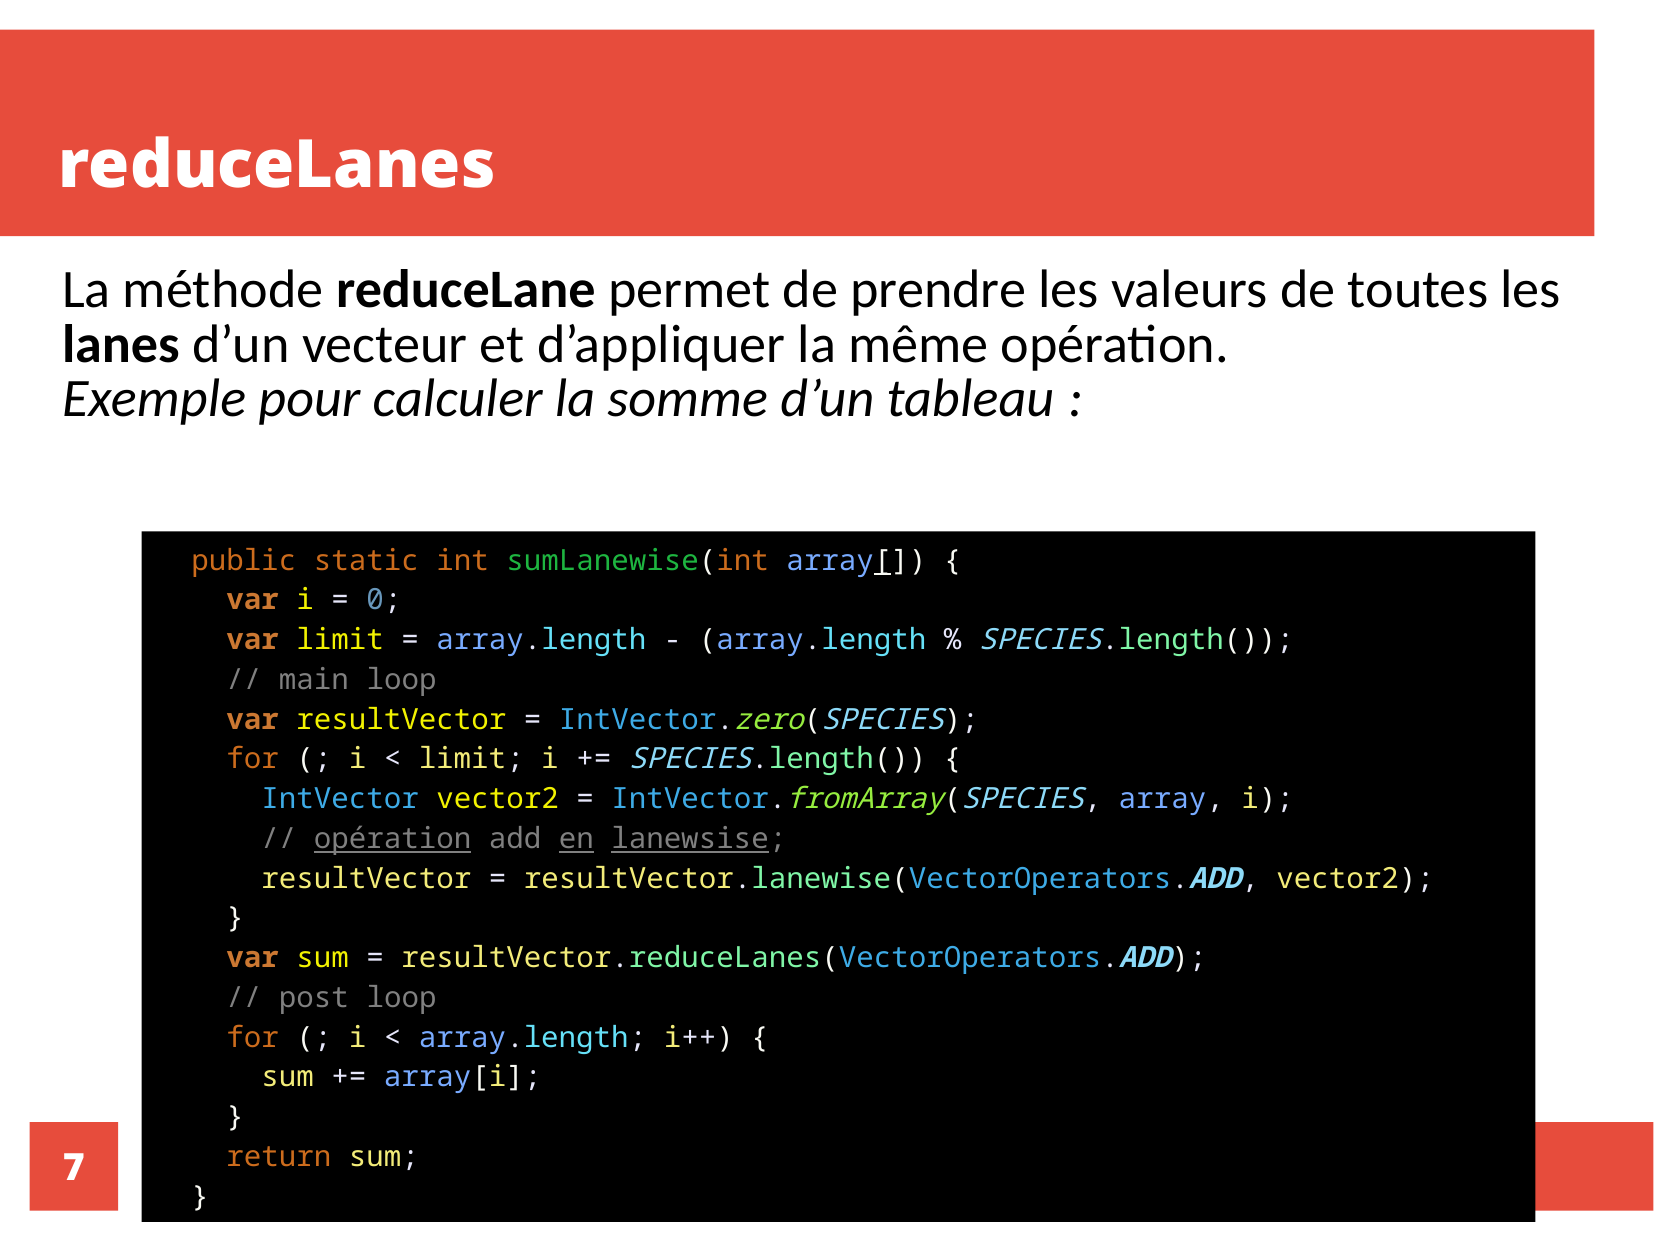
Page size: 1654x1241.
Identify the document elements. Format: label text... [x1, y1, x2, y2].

title reduceLanes [59, 59, 1595, 207]
text_box La méthode reduceLane permet de prendre les valeurs de toutes les lanes d’un vecteur et d’appliquer la même opération. Exemple pour calculer la somme d’un tableau : [47, 259, 1583, 527]
list [460, 295, 1625, 1063]
text_box public static int sumLanewise(int array[]) { var i = 0; var limit = array.length - (array.length % SPECIES.length()); // main loop var resultVector = IntVector.zero(SPECIES); for (; i < limit; i += SPECIES.length()) { IntVector vector2 = IntVector.fromArray(SPECIES, array, i); // opération add en lanewsise; resultVector = resultVector.lanewise(VectorOperators.ADD, vector2); } var sum = resultVector.reduceLanes(VectorOperators.ADD); // post loop for (; i < array.length; i++) { sum += array[i]; } return sum; } [141, 531, 1536, 1108]
